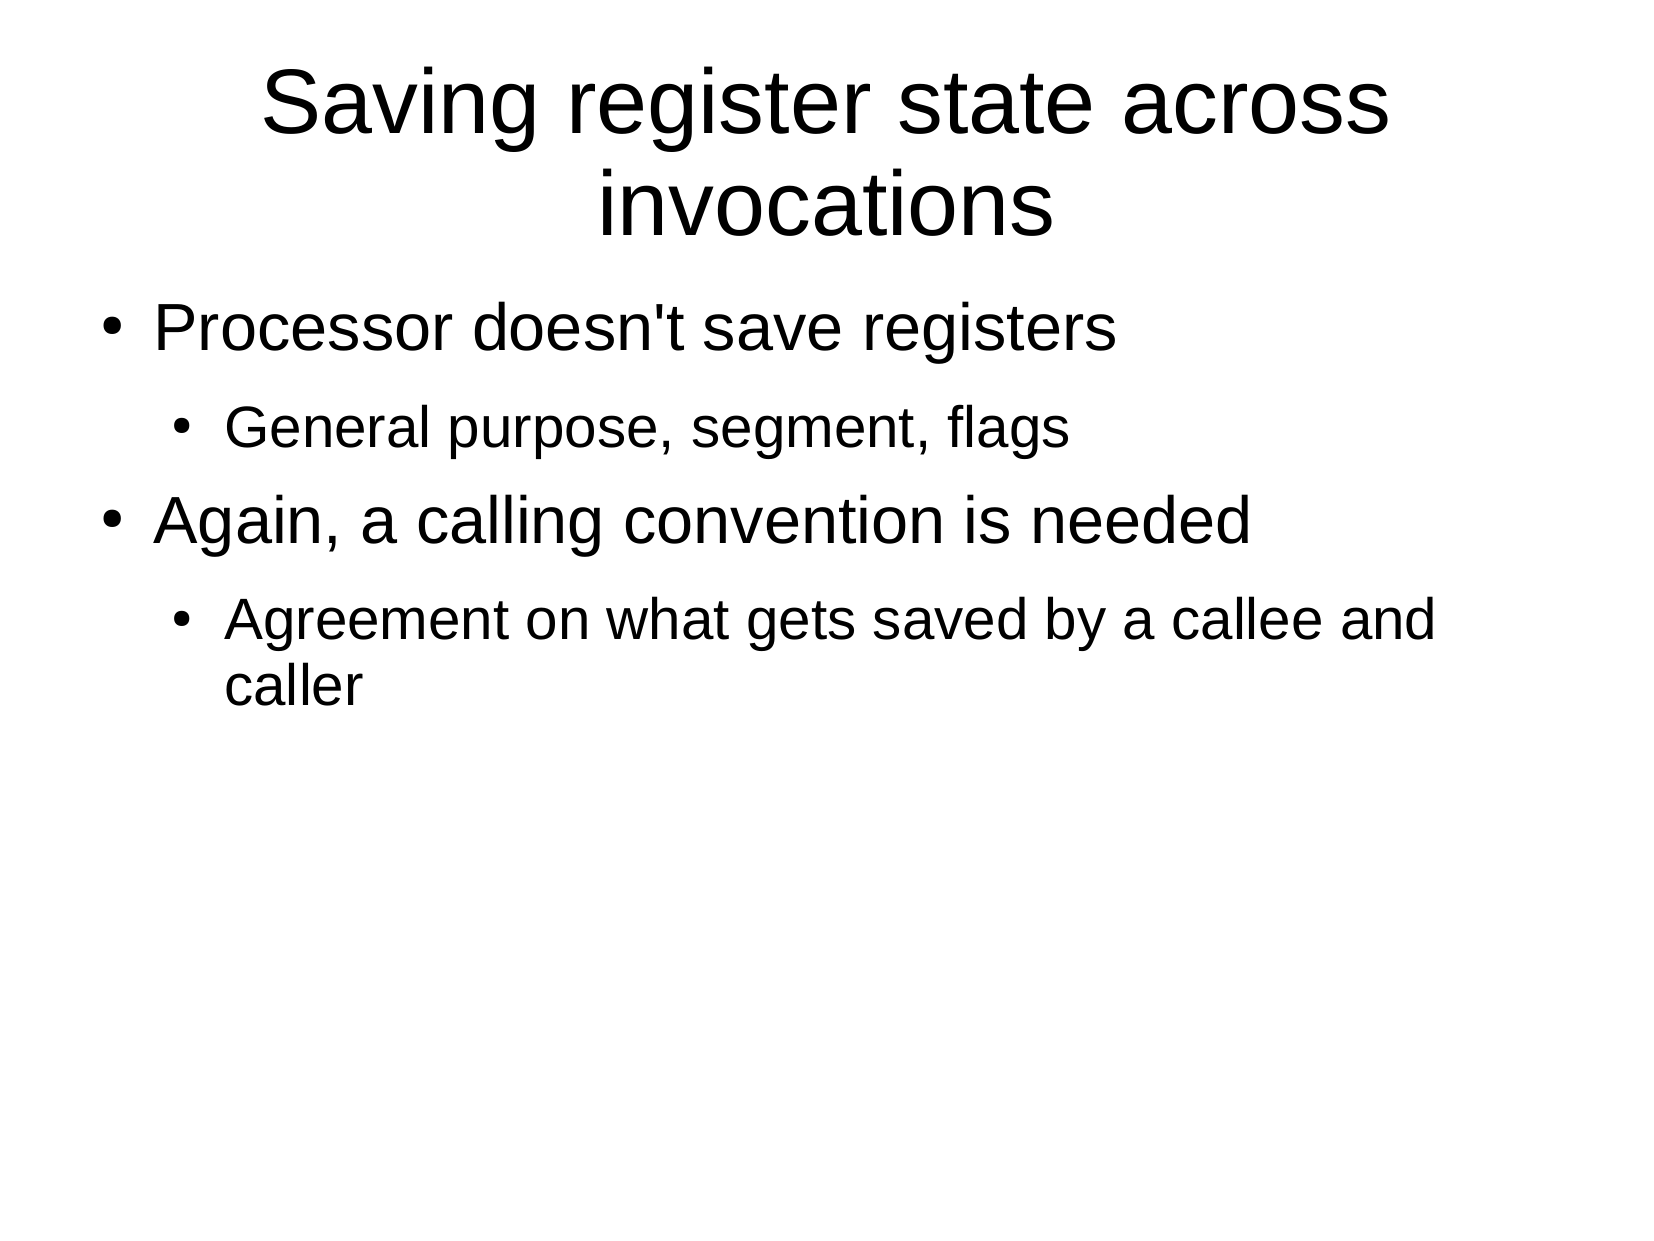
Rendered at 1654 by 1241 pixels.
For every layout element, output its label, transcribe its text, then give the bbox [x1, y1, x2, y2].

title Saving register state across invocations [82, 49, 1571, 257]
list Processor doesn't save registers General purpose, segment, flags Again, a calling convention is needed Agreement on what gets saved by a callee and caller [82, 290, 1571, 1010]
